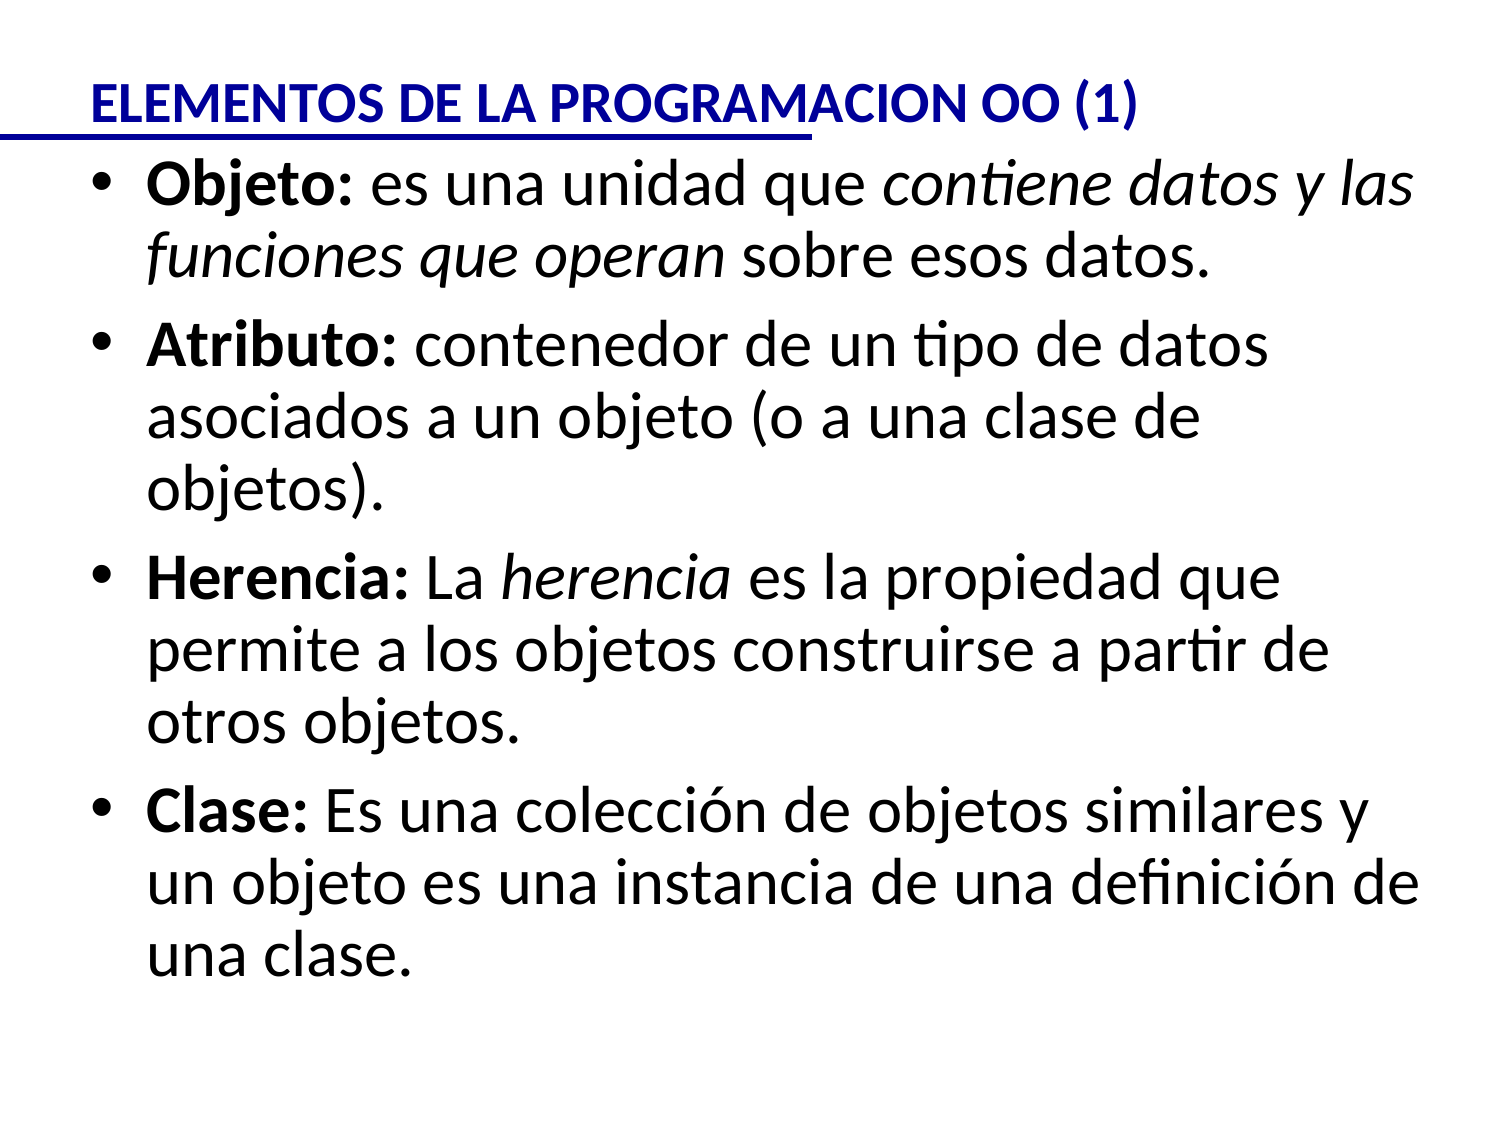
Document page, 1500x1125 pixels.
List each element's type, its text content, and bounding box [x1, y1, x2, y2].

list Objeto: es una unidad que contiene datos y las funciones que operan sobre esos datos. Atributo: contenedor de un tipo de datos asociados a un objeto (o a una clase de objetos). Herencia: La herencia es la propiedad que permite a los objetos construirse a partir de otros objetos. Clase: Es una colección de objetos similares y un objeto es una instancia de una definición de una clase. [75, 140, 1442, 1079]
title ELEMENTOS DE LA PROGRAMACION OO (1) [75, 46, 1454, 153]
